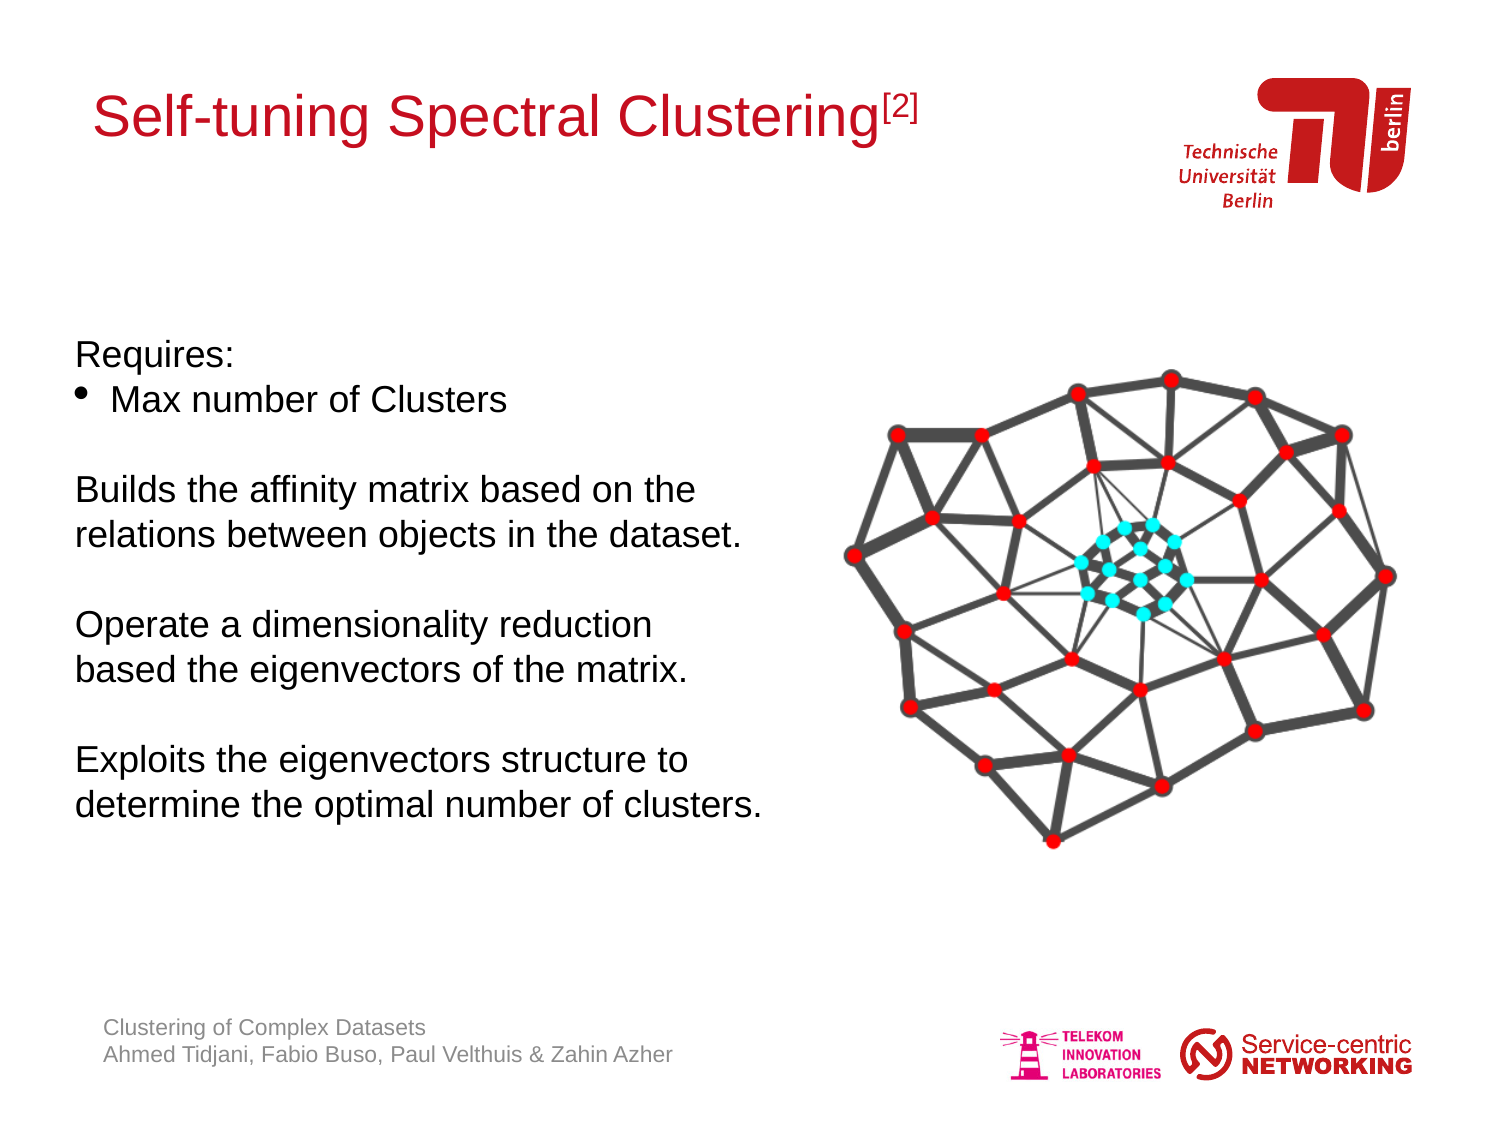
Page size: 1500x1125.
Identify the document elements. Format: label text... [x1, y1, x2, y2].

picture [785, 344, 1456, 853]
text_box Requires: Max number of Clusters Builds the affinity matrix based on the relations between objects in the dataset. Operate a dimensionality reduction based the eigenvectors of the matrix. Exploits the eigenvectors structure to determine the optimal number of clusters. [59, 239, 780, 960]
text_box Clustering of Complex Datasets Ahmed Tidjani, Fabio Buso, Paul Velthuis & Zahin Azher [88, 1032, 987, 1092]
picture [1000, 1028, 1161, 1082]
text_box Self-tuning Spectral Clustering[2] [88, 78, 1152, 211]
